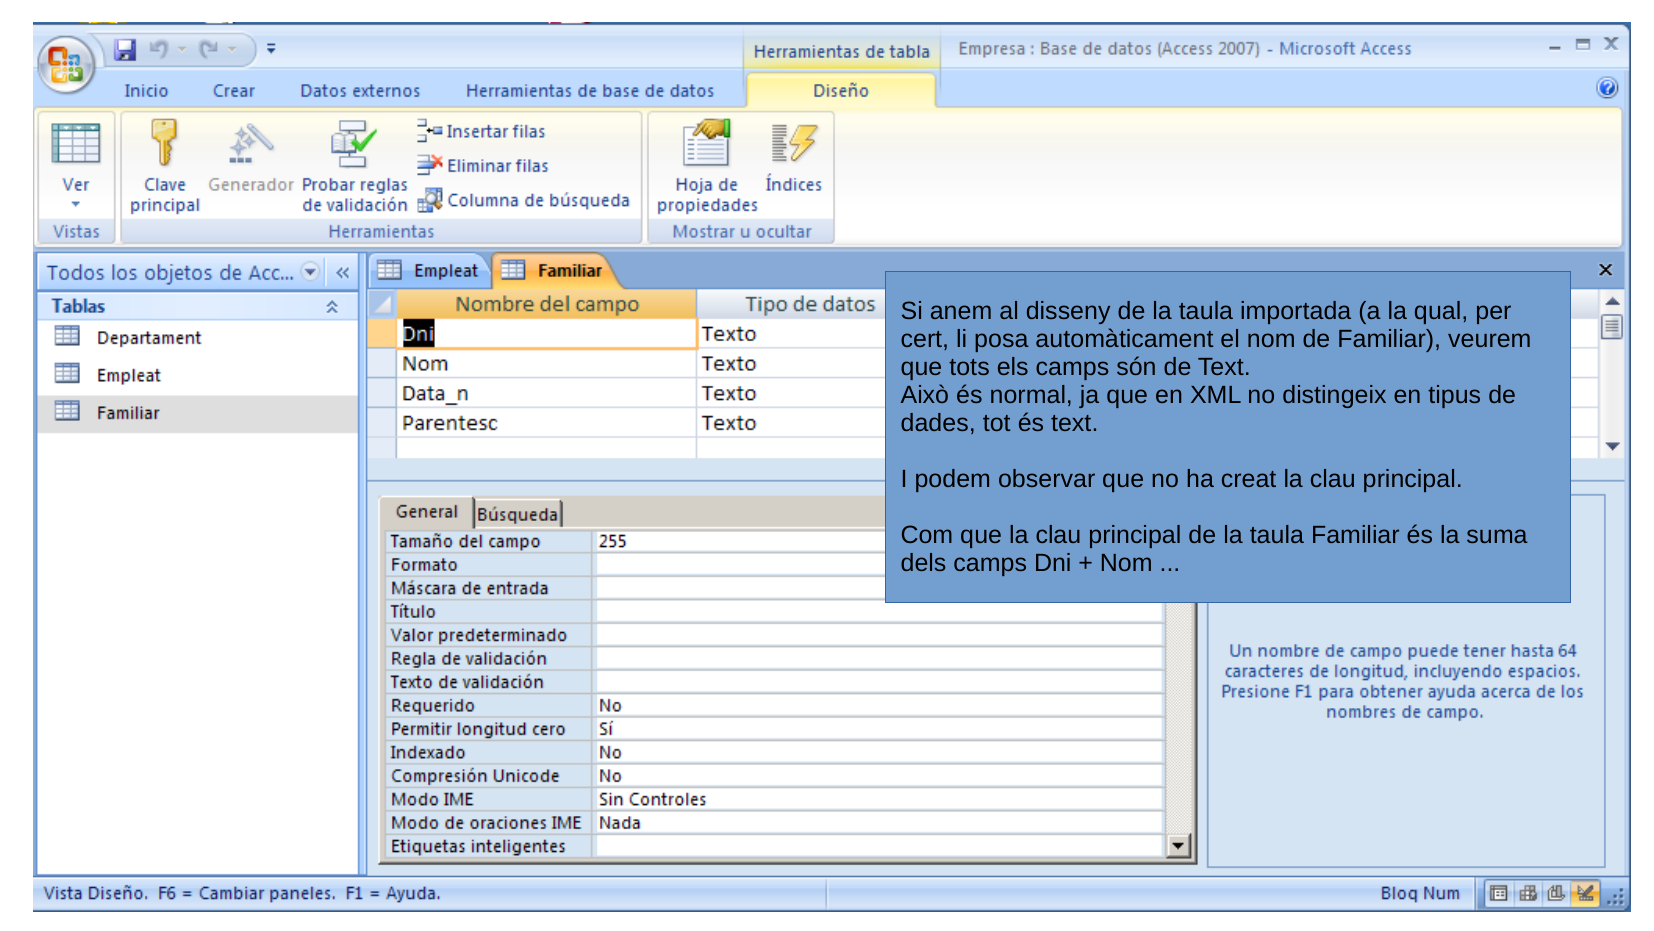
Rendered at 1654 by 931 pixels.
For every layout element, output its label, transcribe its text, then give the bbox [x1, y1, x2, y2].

text_box Si anem al disseny de la taula importada (a la qual, per cert, li posa automàticament el nom de Familiar), veurem que tots els camps són de Text. Això és normal, ja que en XML no distingeix en tipus de dades, tot és text. I podem observar que no ha creat la clau principal. Com que la clau principal de la taula Familiar és la suma dels camps Dni + Nom ... [885, 271, 1571, 603]
picture [33, 22, 1631, 912]
